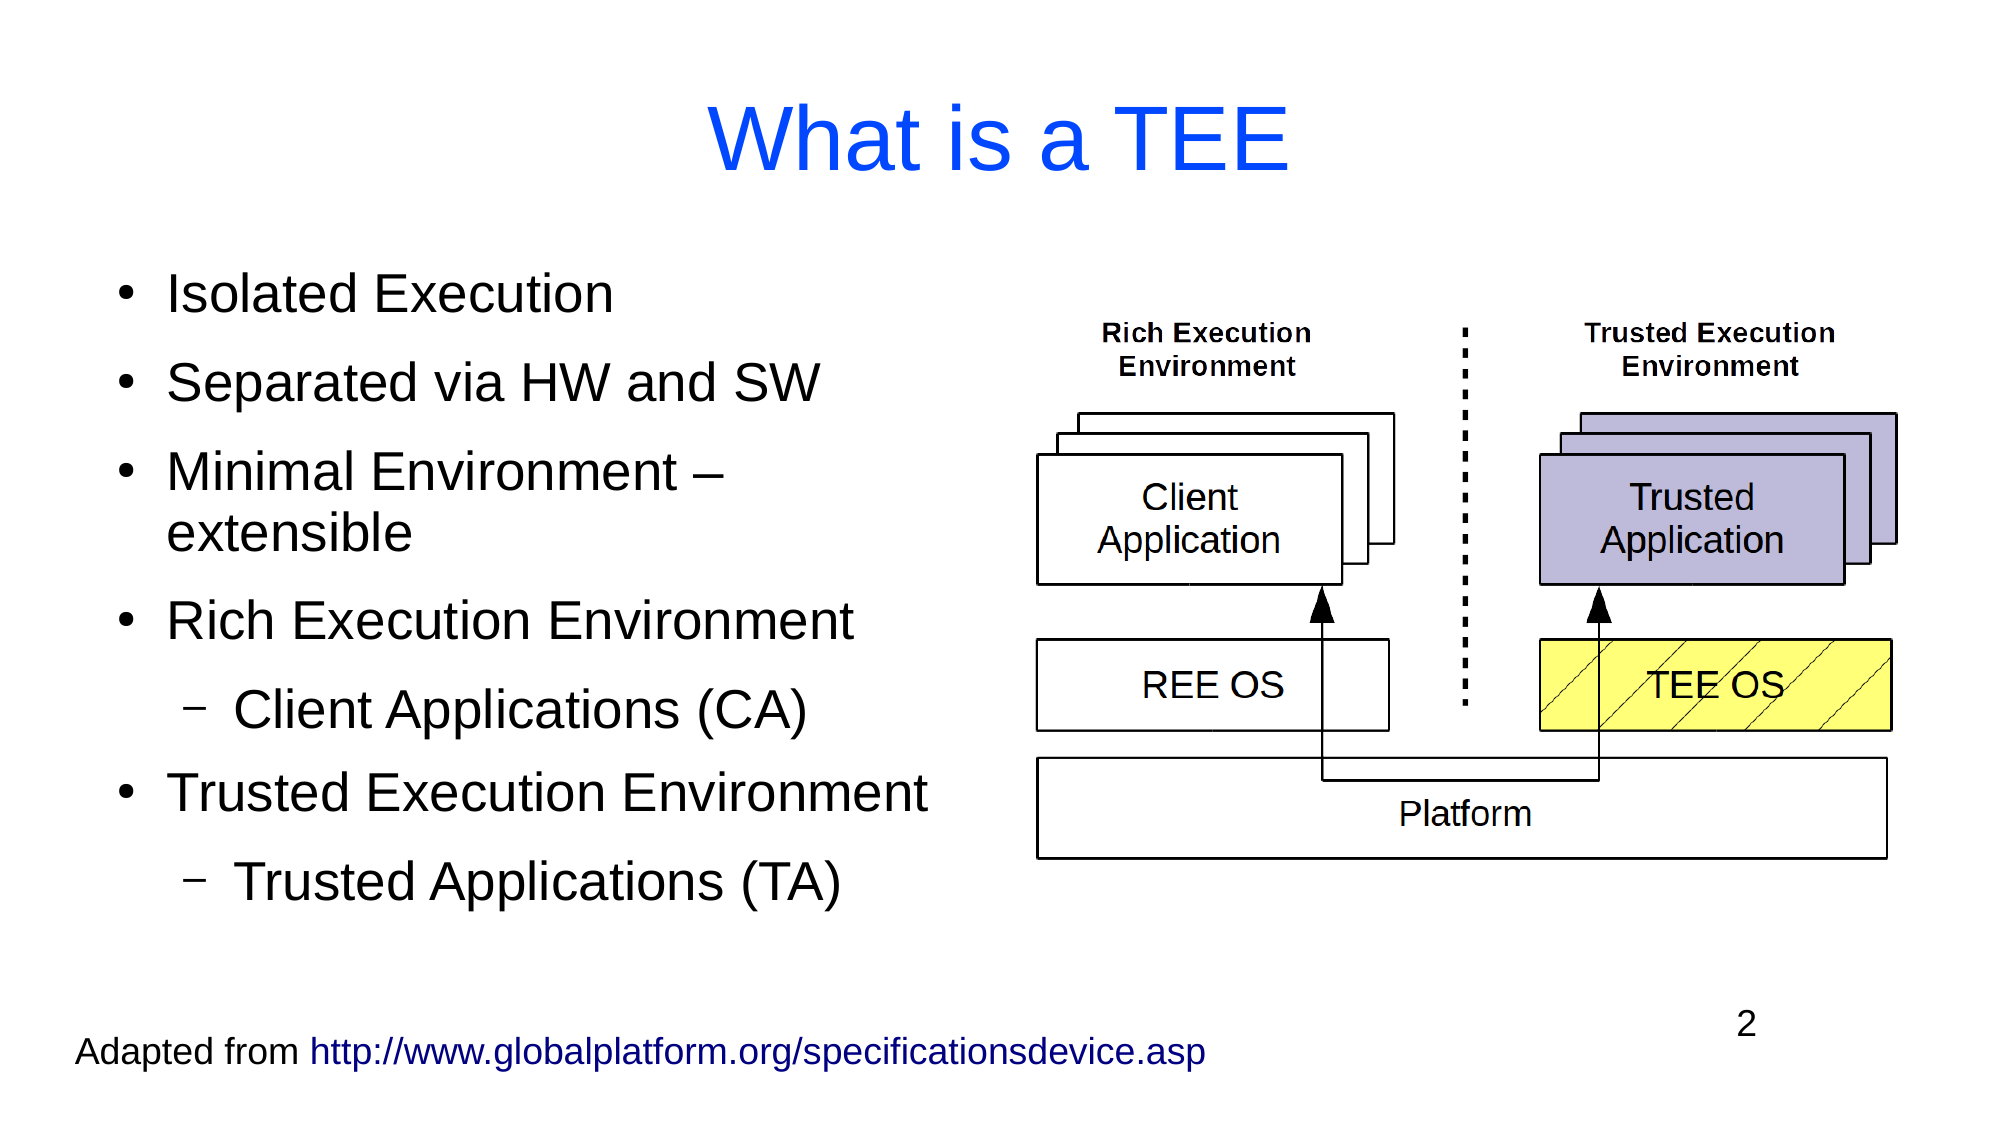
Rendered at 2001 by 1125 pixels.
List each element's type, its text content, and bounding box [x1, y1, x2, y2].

picture [1022, 303, 1901, 876]
text_box Adapted from http://www.globalplatform.org/specificationsdevice.asp [60, 1023, 1246, 1081]
list Isolated Execution Separated via HW and SW Minimal Environment – extensible Rich Execution Environment Client Applications (CA) Trusted Execution Environment Trusted Applications (TA) [99, 263, 979, 916]
title What is a TEE [99, 44, 1900, 233]
